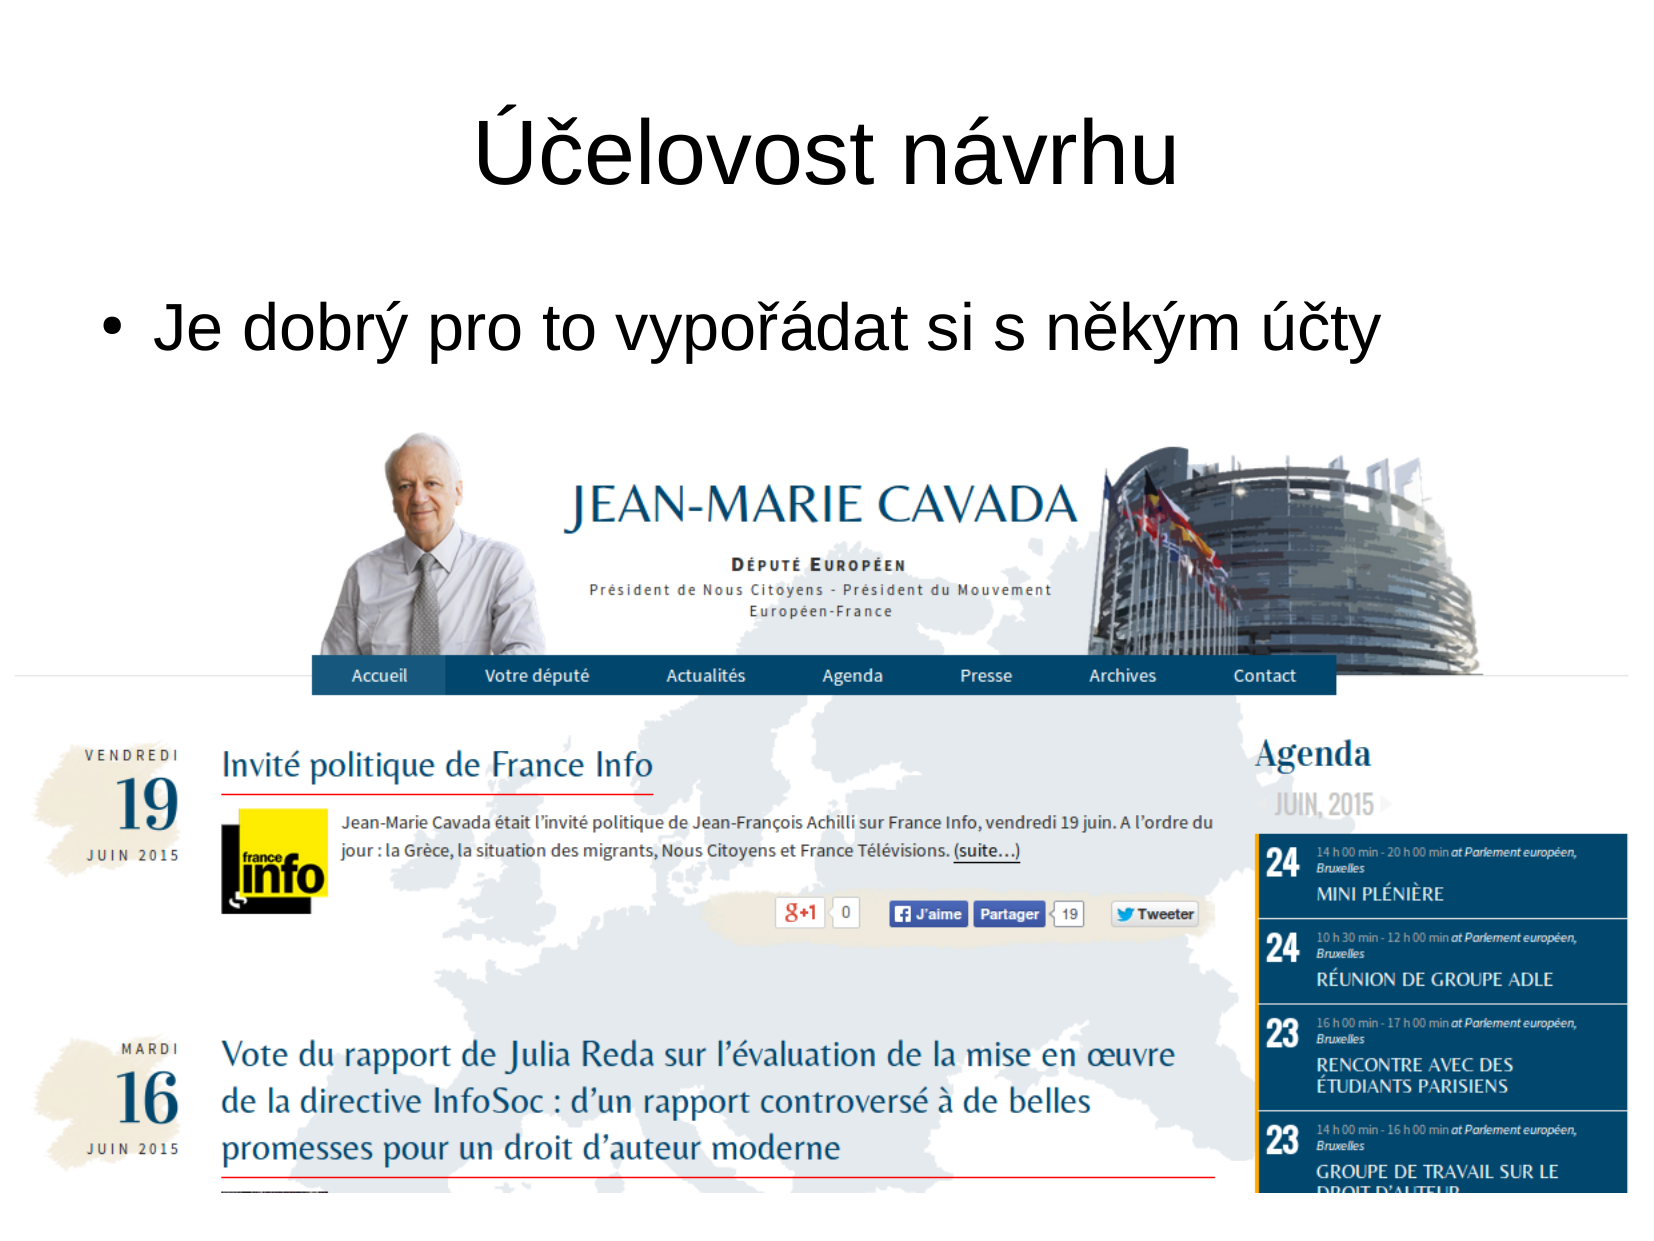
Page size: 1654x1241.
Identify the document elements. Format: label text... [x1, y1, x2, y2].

list Je dobrý pro to vypořádat si s někým účty [82, 290, 1571, 407]
title Účelovost návrhu [82, 49, 1571, 257]
picture [0, 407, 1654, 1193]
